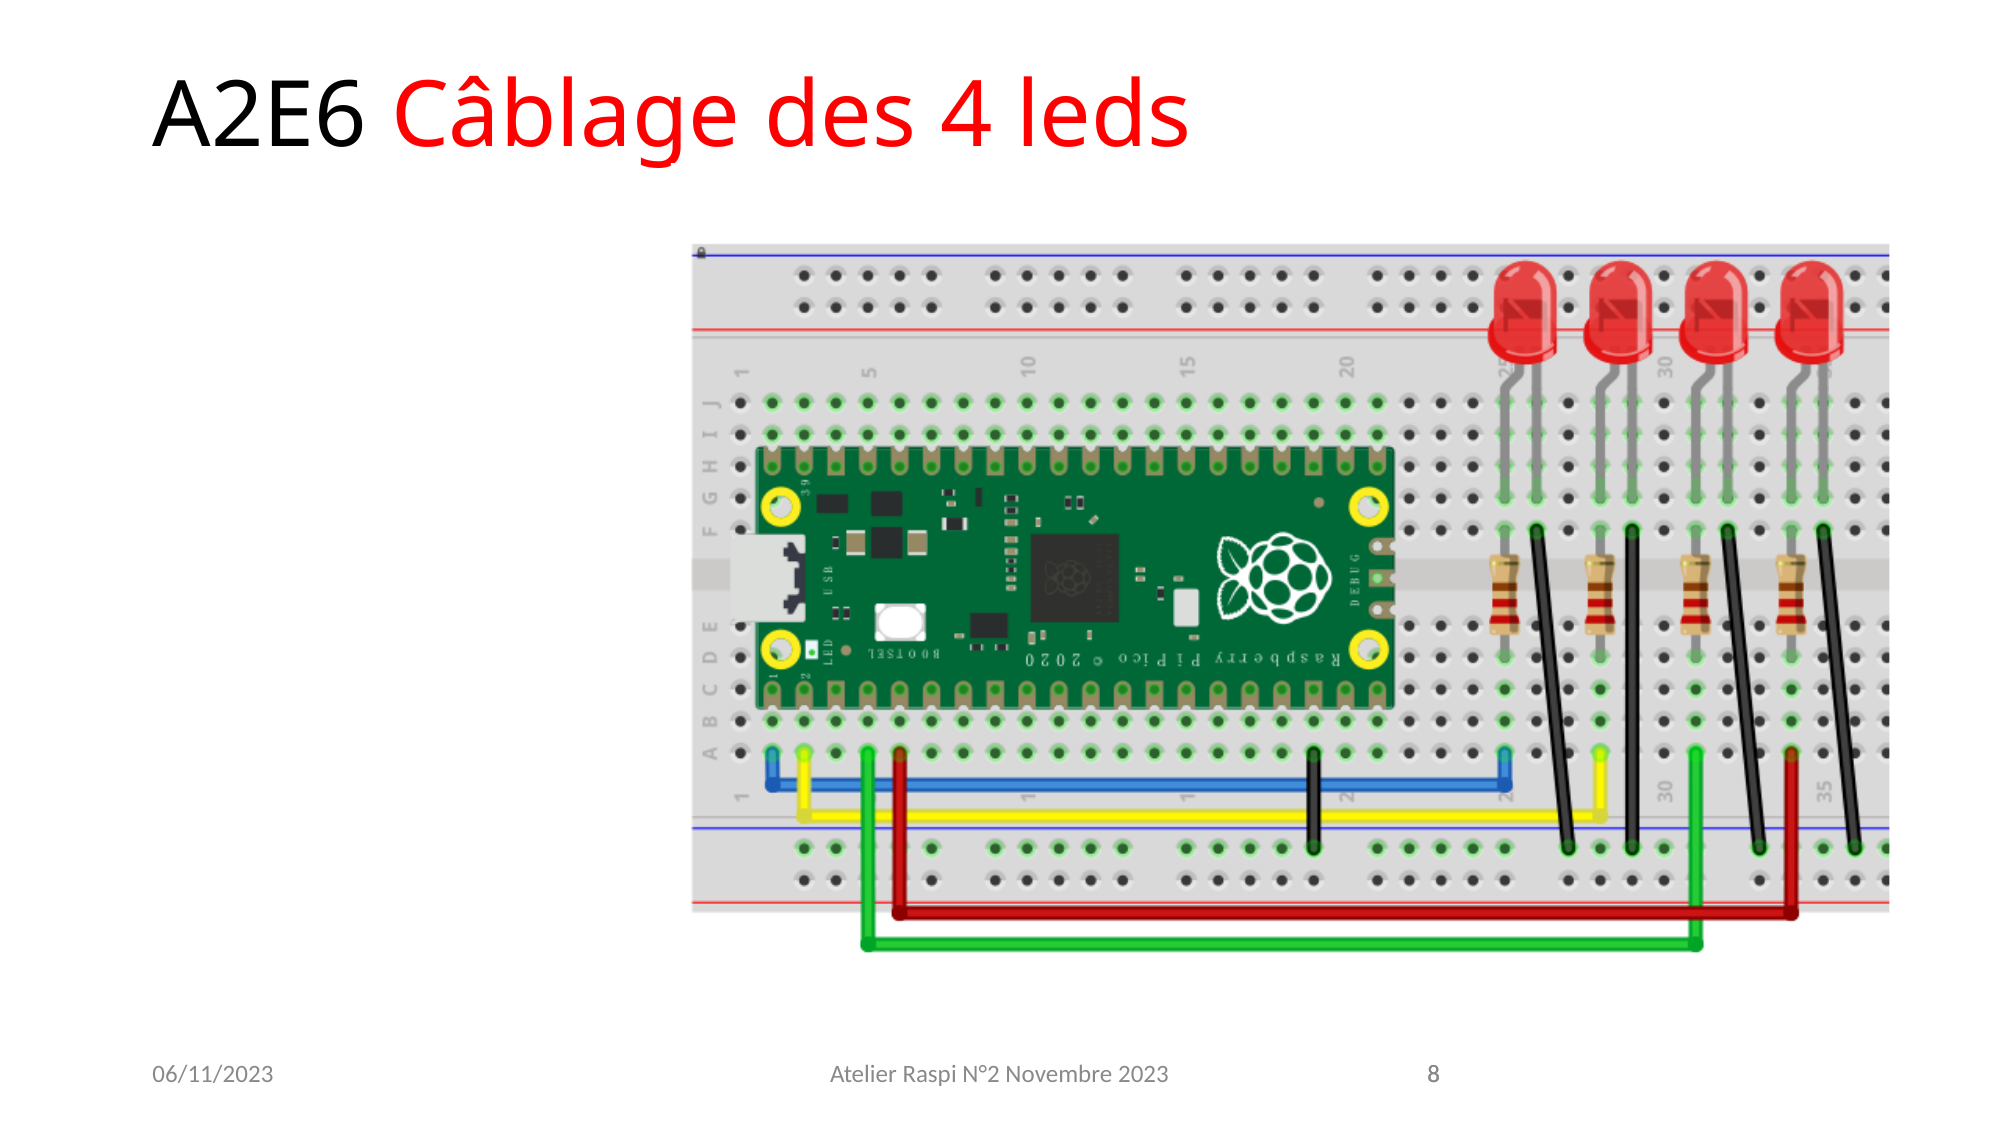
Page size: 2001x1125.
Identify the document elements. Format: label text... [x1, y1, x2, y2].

text_box 06/11/2023 [137, 1042, 588, 1103]
text_box [1412, 1042, 1863, 1103]
text_box Atelier Raspi N°2 Novembre 2023 [662, 1042, 1338, 1103]
text_box A2E6 Câblage des 4 leds [137, 59, 1863, 164]
picture [670, 163, 1890, 974]
